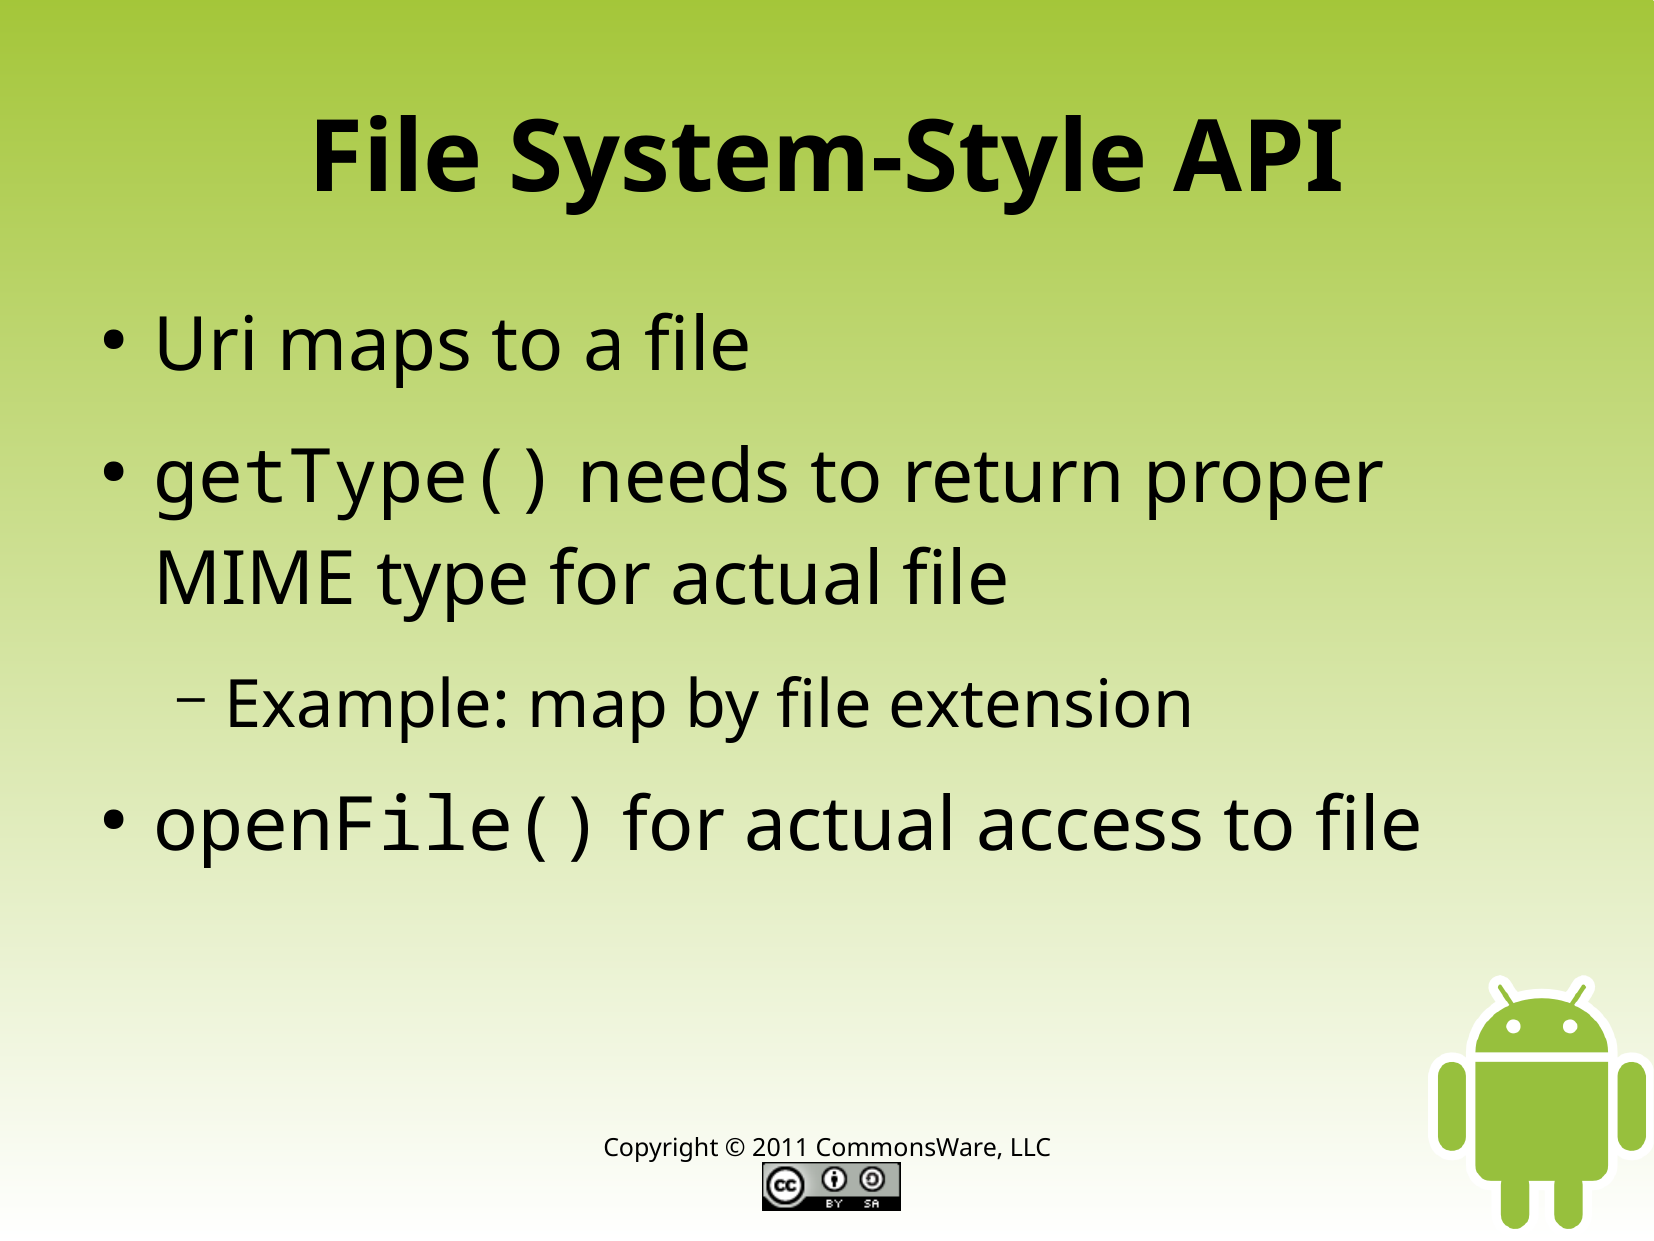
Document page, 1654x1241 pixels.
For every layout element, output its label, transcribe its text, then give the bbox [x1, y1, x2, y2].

picture [1428, 975, 1654, 1238]
title File System-Style API [82, 49, 1571, 257]
list Uri maps to a file getType() needs to return proper MIME type for actual file Example: map by file extension openFile() for actual access to file [82, 290, 1571, 1109]
picture [762, 1162, 901, 1211]
